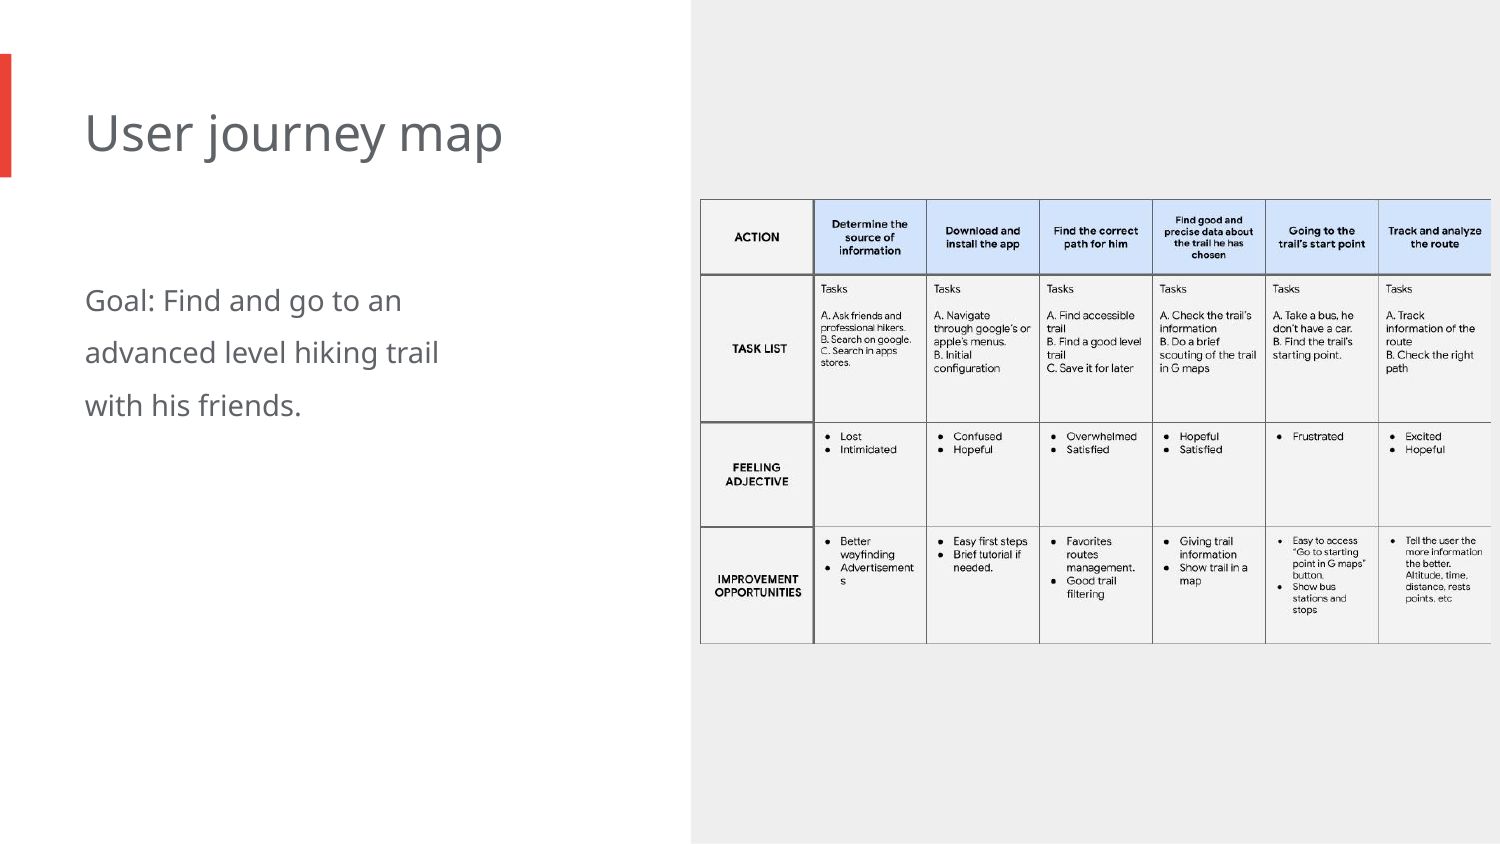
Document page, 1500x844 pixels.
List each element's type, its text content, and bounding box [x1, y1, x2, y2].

text_box [690, 0, 1500, 844]
text_box User journey map [84, 85, 690, 177]
picture [700, 199, 1491, 644]
text_box Goal: Find and go to an advanced level hiking trail with his friends. [84, 249, 483, 438]
